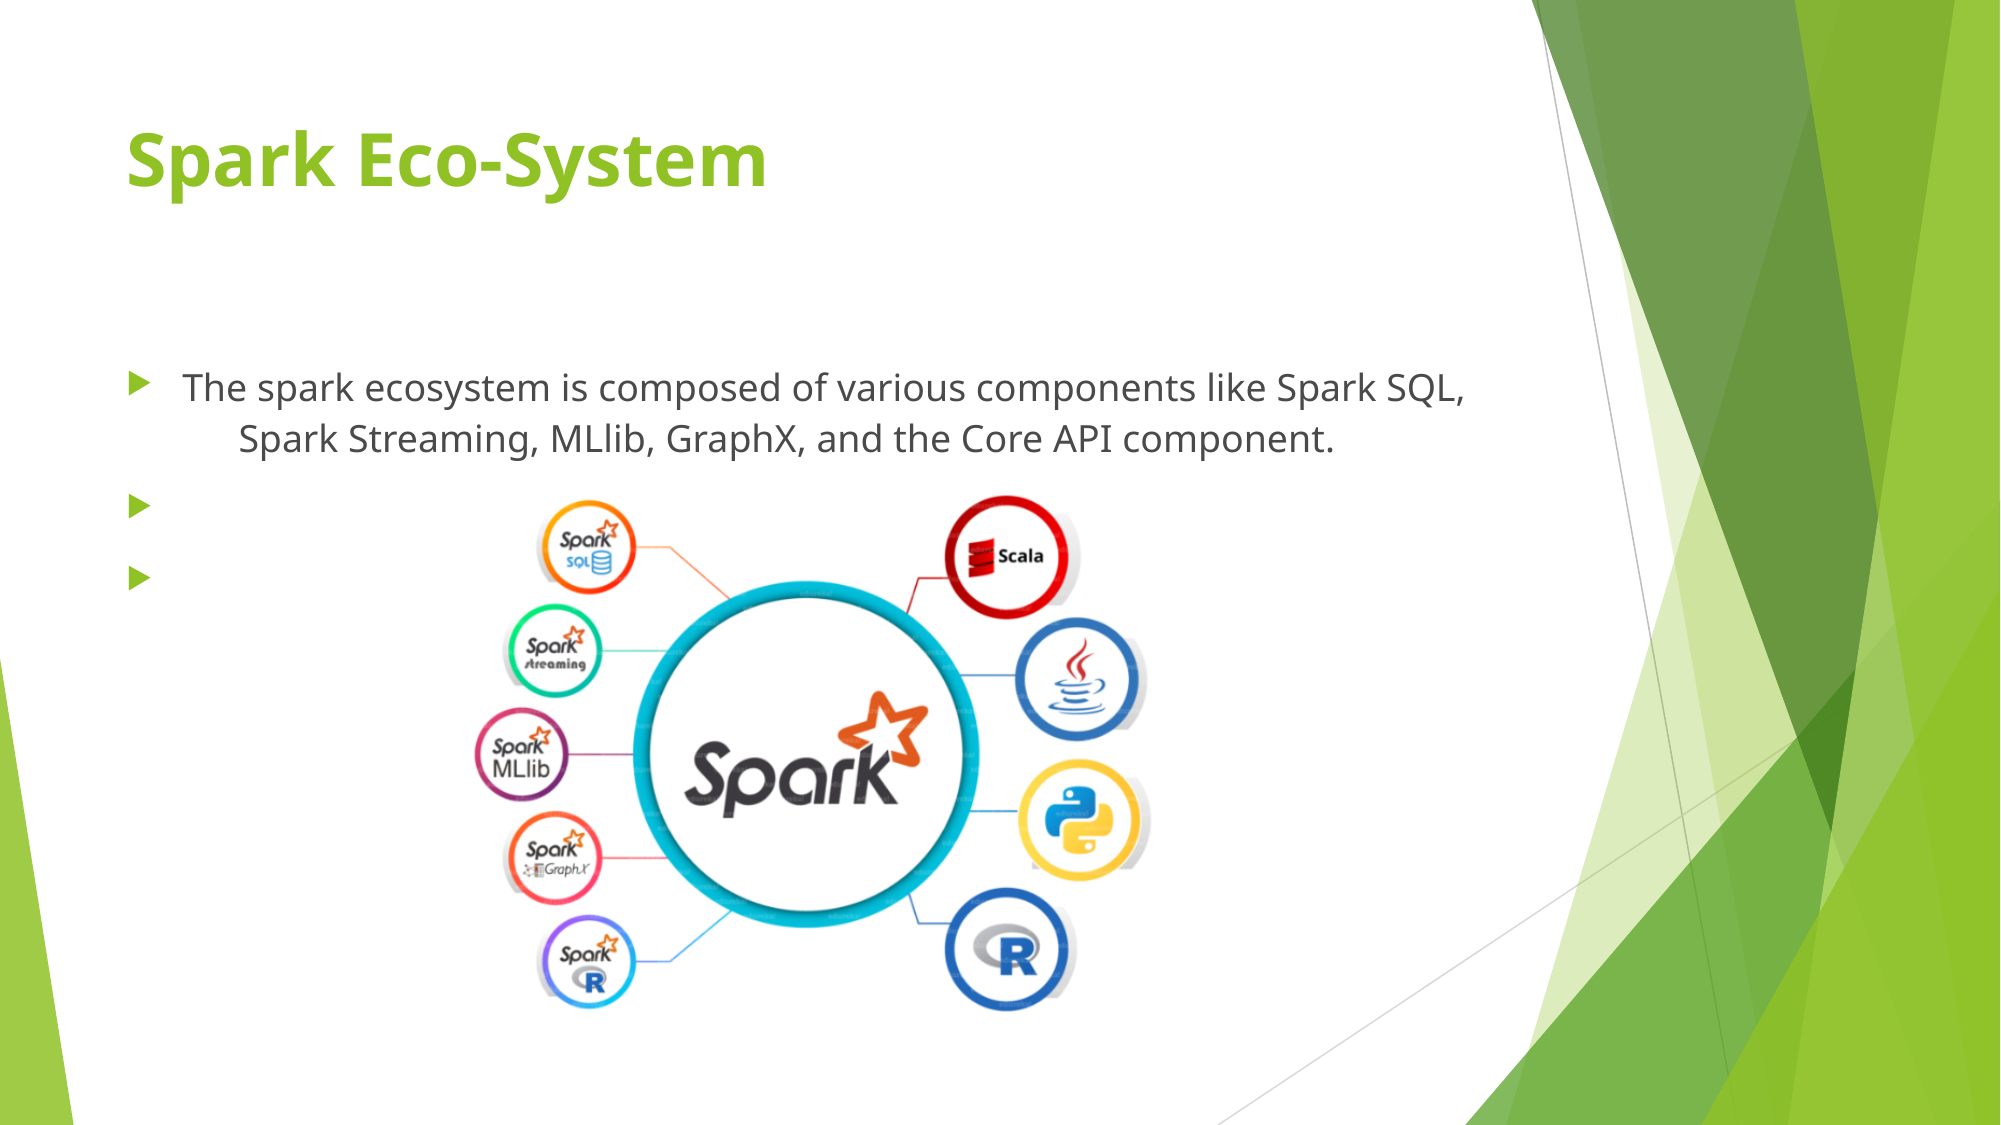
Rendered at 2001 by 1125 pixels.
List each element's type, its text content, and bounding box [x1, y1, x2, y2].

title Spark Eco-System [111, 99, 1522, 317]
list The spark ecosystem is composed of various components like Spark SQL, Spark Streaming, MLlib, GraphX, and the Core API component. [111, 354, 1522, 1026]
picture [435, 487, 1198, 1029]
